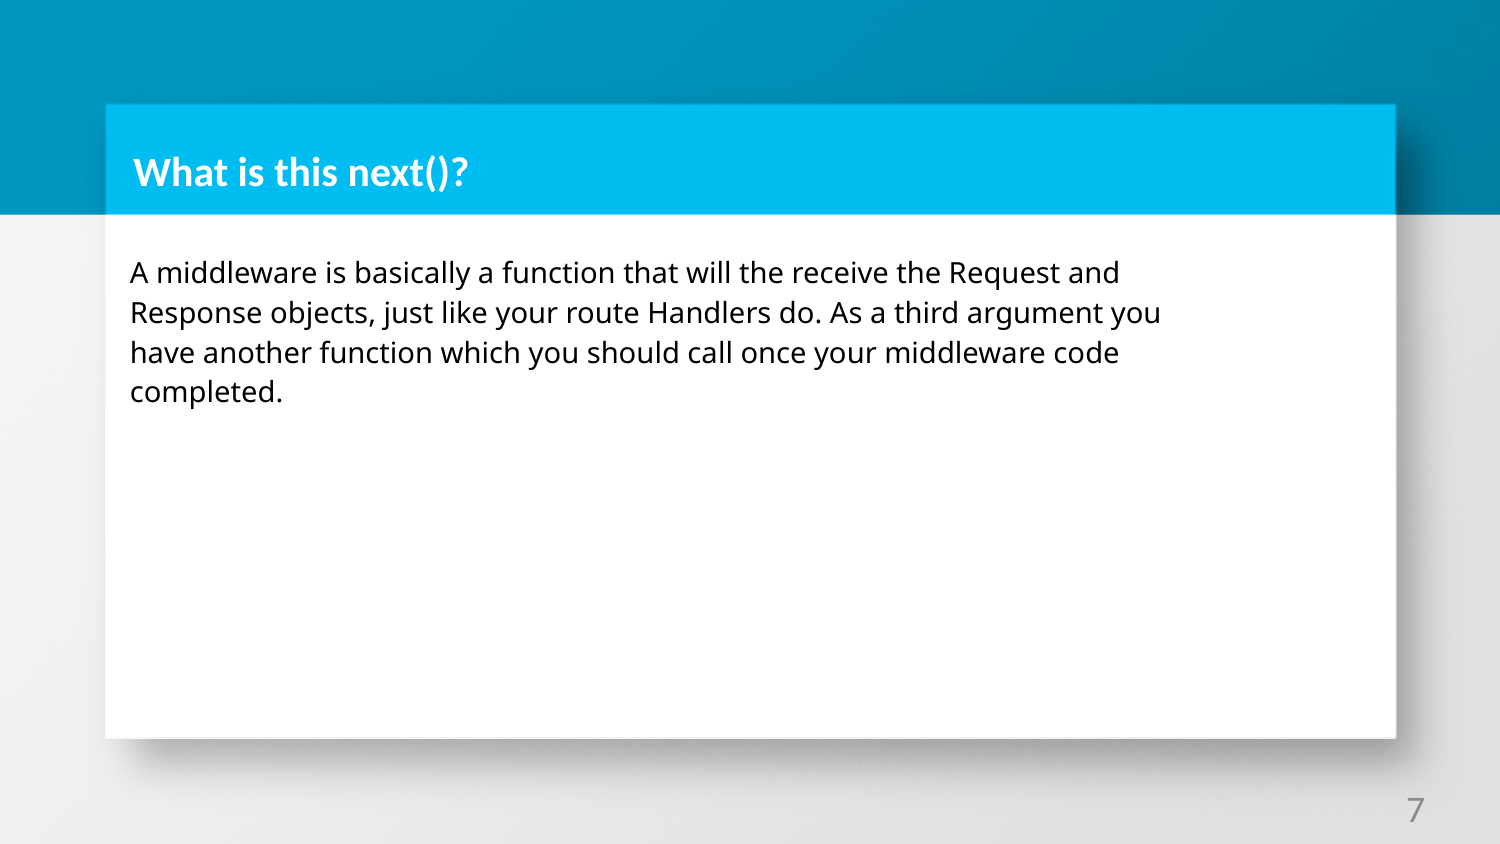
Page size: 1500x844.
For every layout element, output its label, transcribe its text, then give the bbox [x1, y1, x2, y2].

title What is this next()? [131, 142, 901, 196]
text_box A middleware is basically a function that will the receive the Request and Response objects, just like your route Handlers do. As a third argument you have another function which you should call once your middleware code completed. [115, 245, 1216, 687]
picture [0, 215, 1500, 844]
